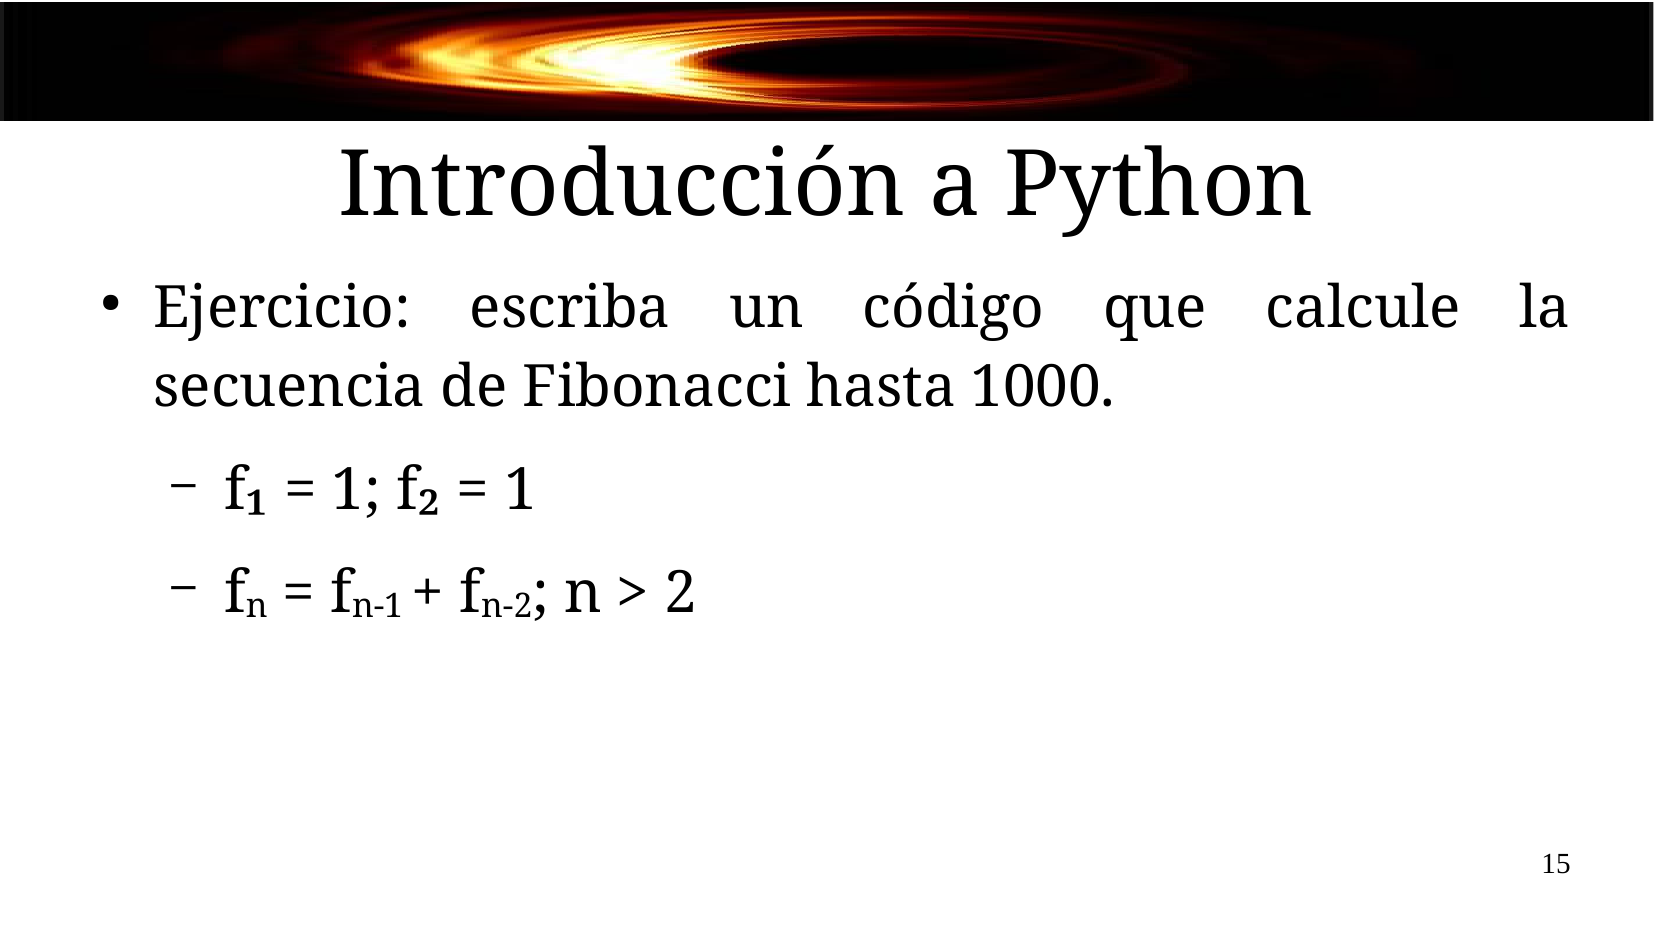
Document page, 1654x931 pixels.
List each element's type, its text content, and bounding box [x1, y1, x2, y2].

list Ejercicio: escriba un código que calcule la secuencia de Fibonacci hasta 1000. f₁ = 1; f₂ = 1 fn = fn-1 + fn-2; n > 2 [82, 264, 1571, 901]
picture [0, 2, 1654, 121]
title Introducción a Python [82, 102, 1571, 258]
chart [770, 270, 889, 330]
